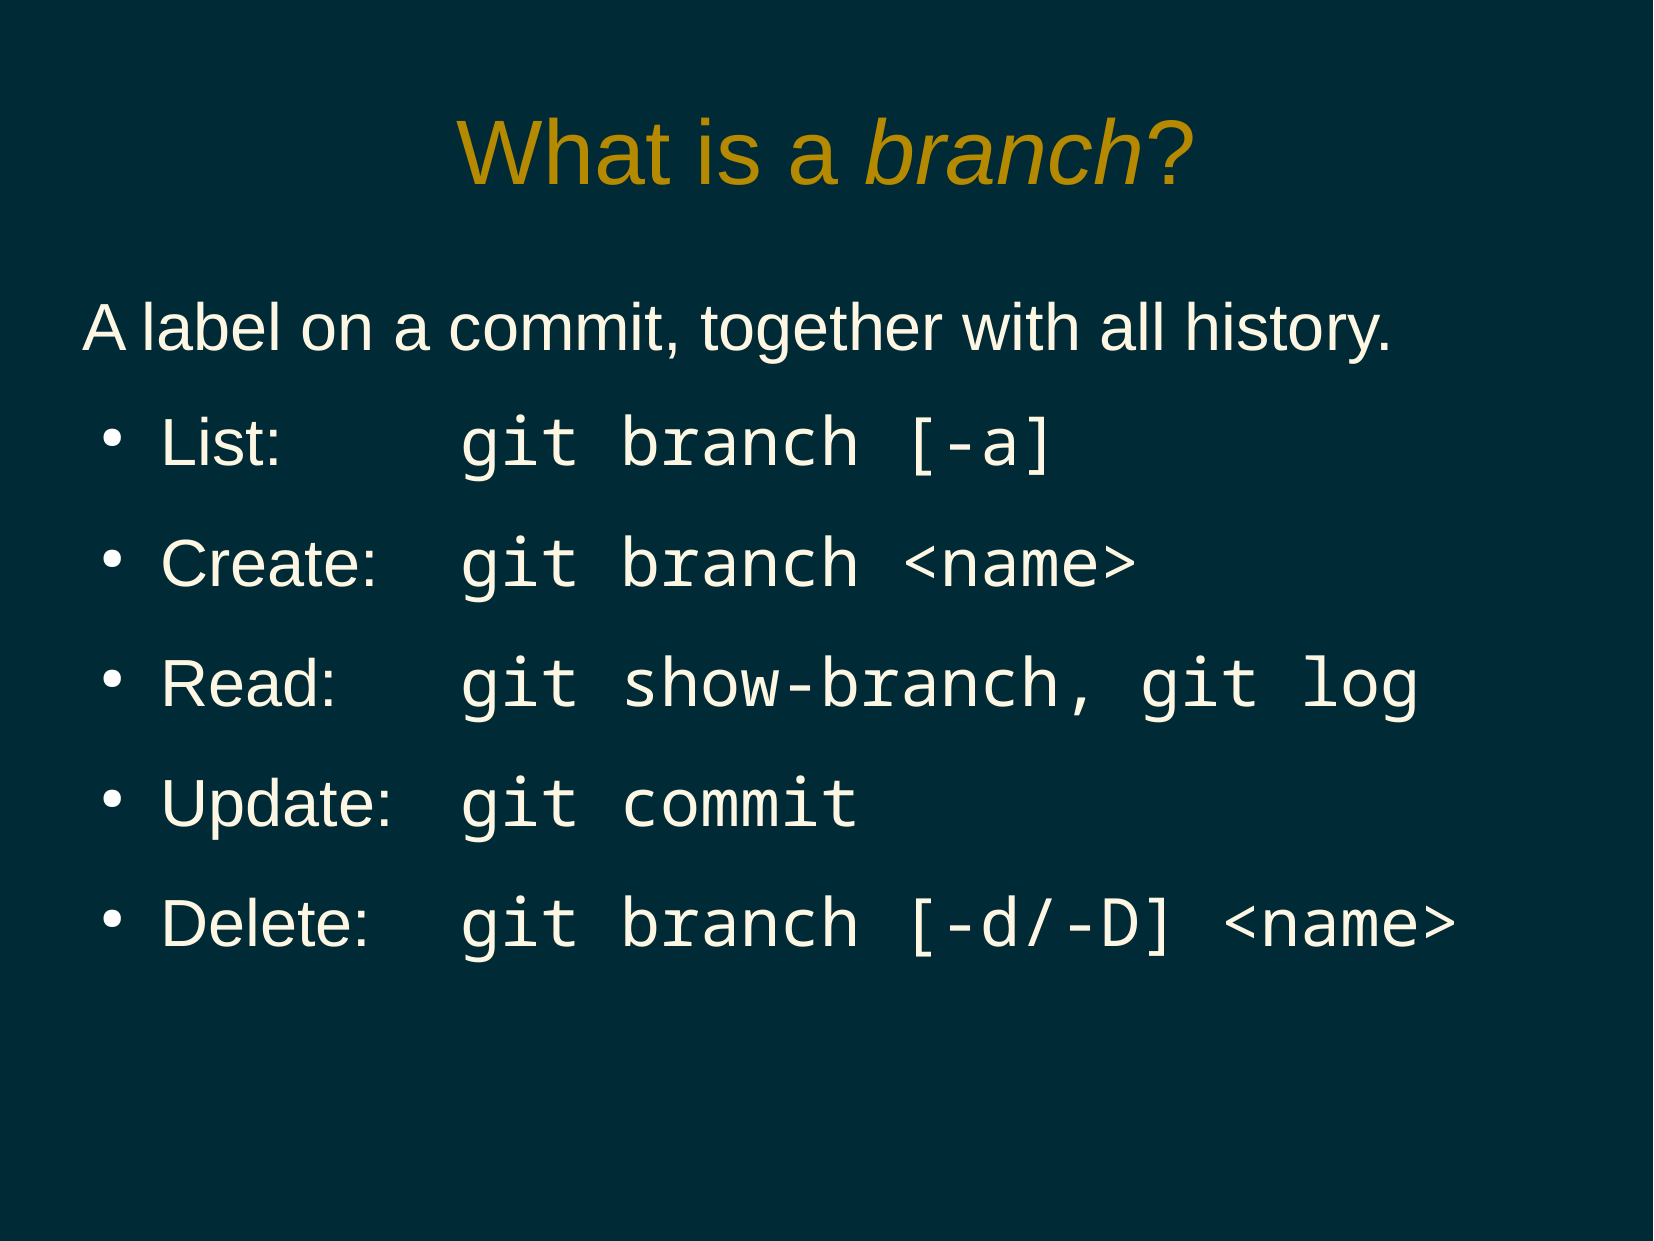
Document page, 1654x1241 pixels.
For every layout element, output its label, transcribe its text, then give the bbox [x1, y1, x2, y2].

title What is a branch? [82, 49, 1571, 257]
list A label on a commit, together with all history. List: git branch [-a] Create: git branch <name> Read: git show-branch, git log Update: git commit Delete: git branch [-d/-D] <name> [82, 290, 1571, 1109]
